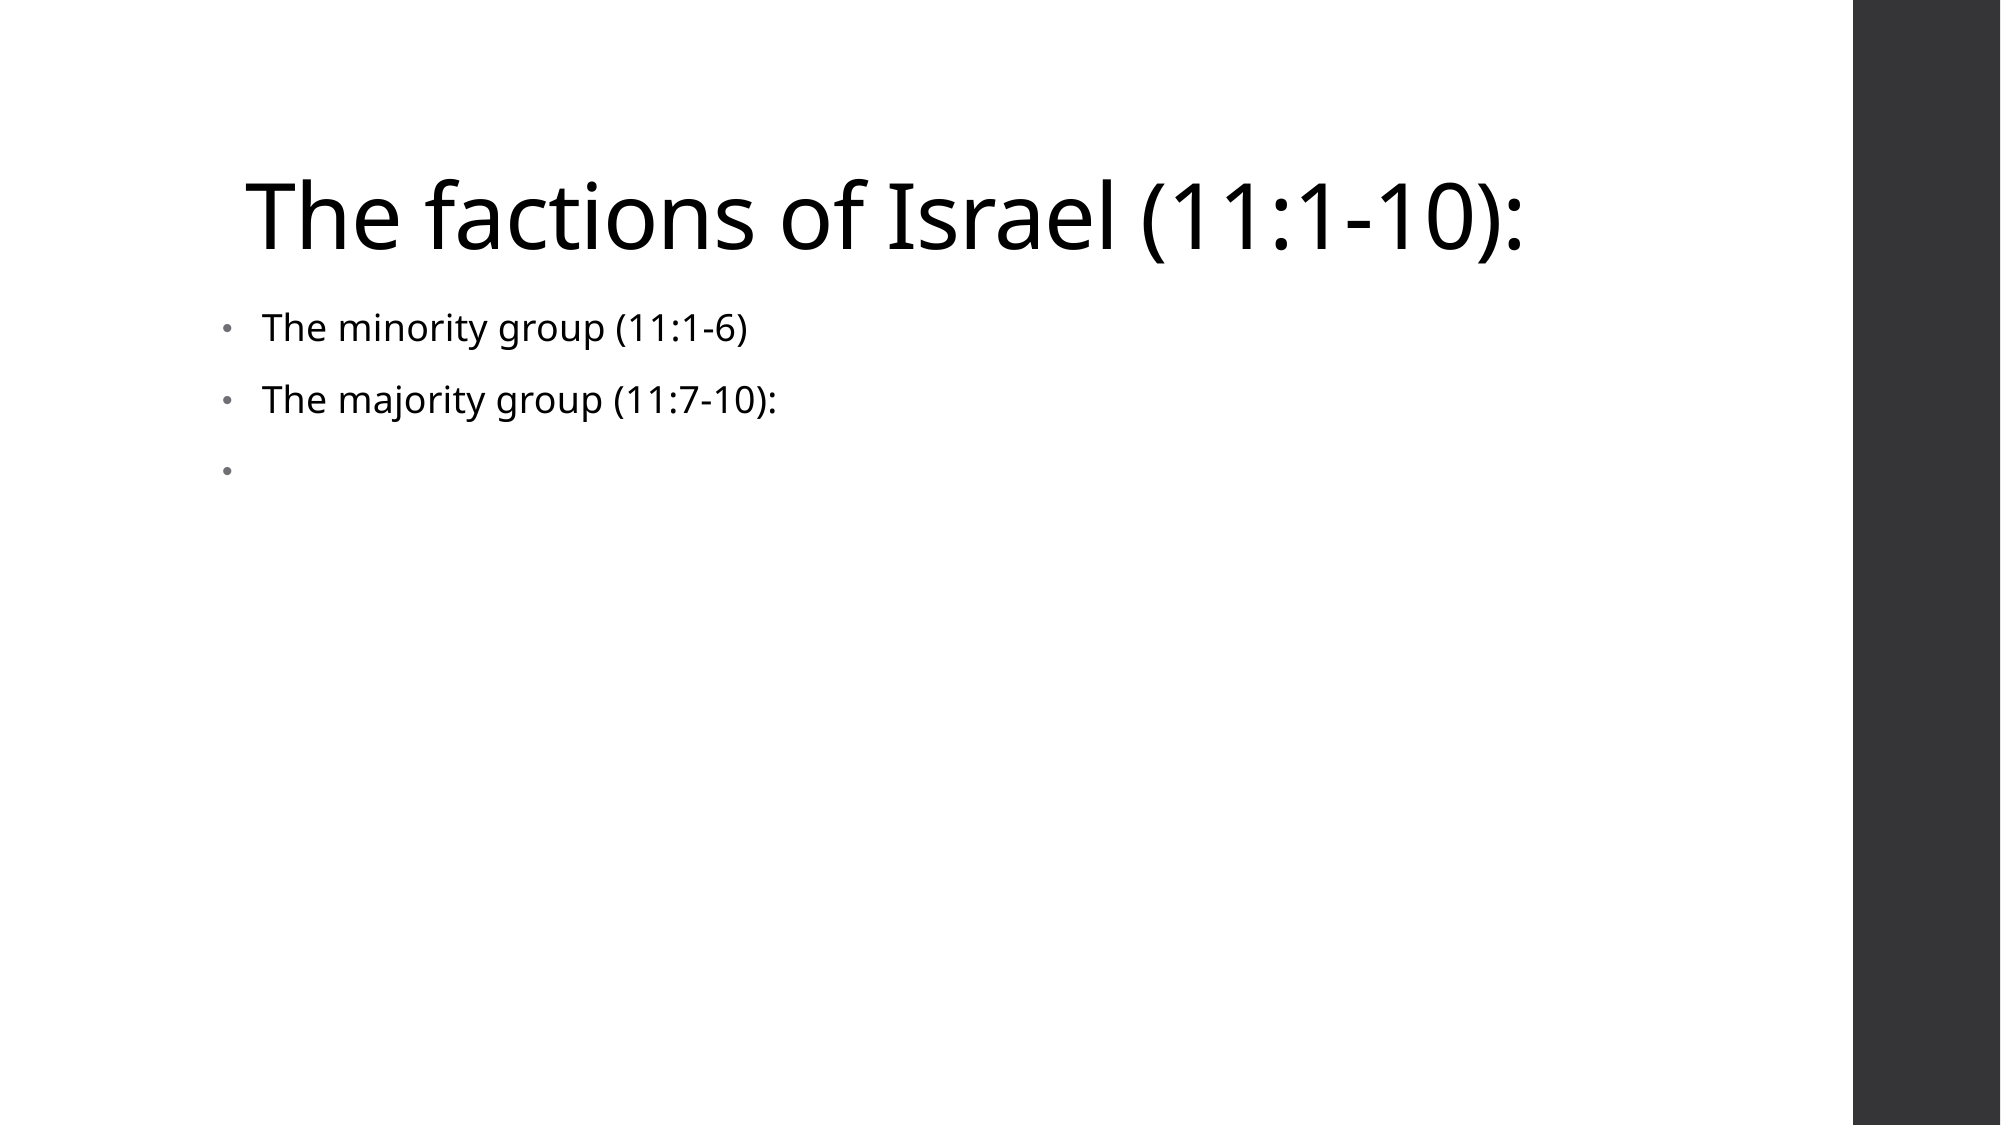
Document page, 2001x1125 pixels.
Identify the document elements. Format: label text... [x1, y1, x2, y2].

title The factions of Israel (11:1-10): [206, 60, 1797, 278]
list The minority group (11:1-6) The majority group (11:7-10): [206, 299, 1617, 1014]
